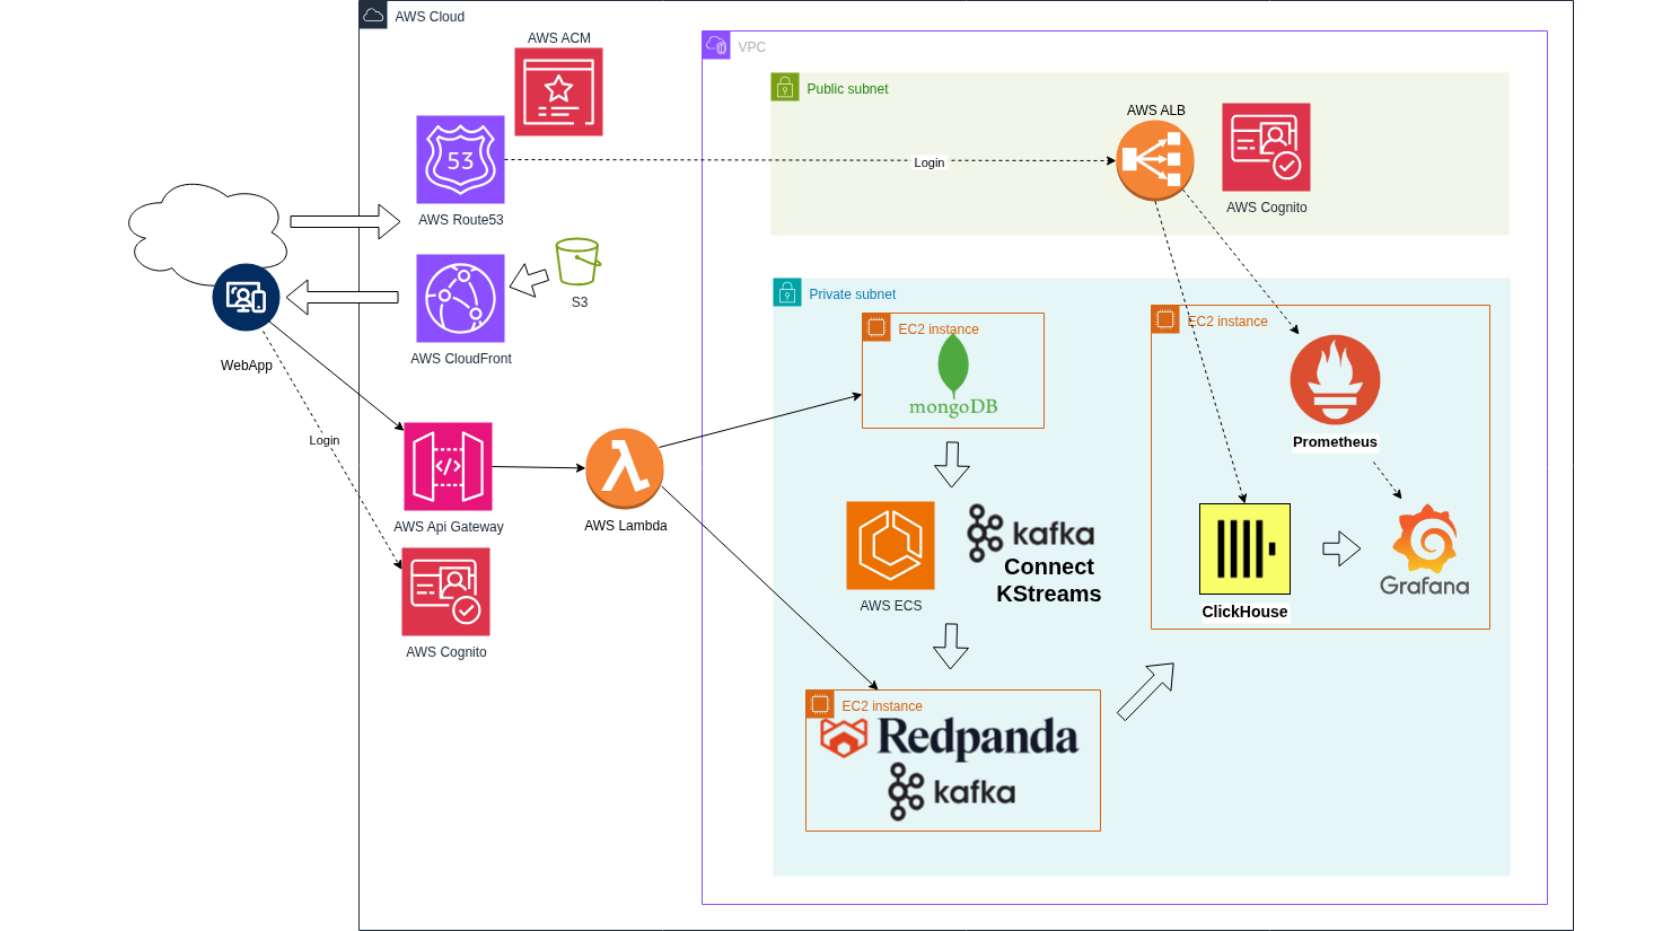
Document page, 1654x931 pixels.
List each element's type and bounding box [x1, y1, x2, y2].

picture [117, 0, 1574, 931]
